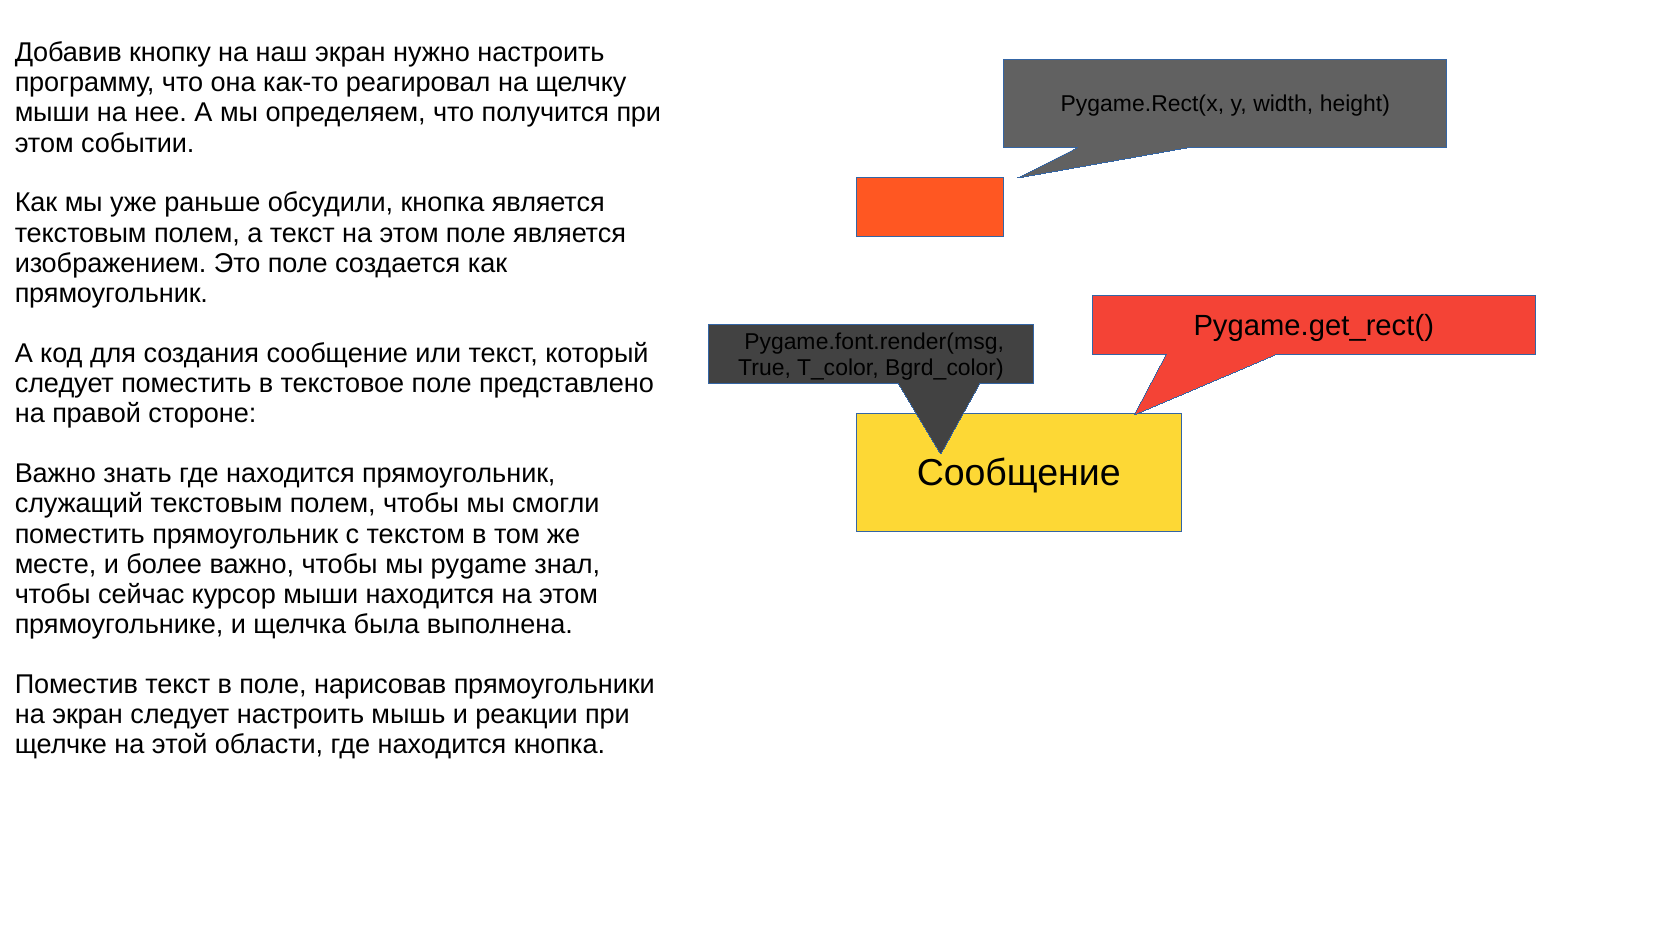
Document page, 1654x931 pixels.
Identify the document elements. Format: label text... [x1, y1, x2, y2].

text_box [856, 177, 1004, 237]
text_box Pygame.get_rect() [1092, 295, 1536, 415]
text_box Добавив кнопку на наш экран нужно настроить программу, что она как-то реагировал на щелчку мыши на нее. А мы определяем, что получится при этом событии. Как мы уже раньше обсудили, кнопка является текстовым полем, а текст на этом поле является изображением. Это поле создается как прямоугольник. А код для создания сообщение или текст, который следует поместить в текстовое поле представлено на правой стороне: Важно знать где находится прямоугольник, служащий текстовым полем, чтобы мы смогли поместить прямоугольник с текстом в том же месте, и более важно, чтобы мы pygame знал, чтобы сейчас курсор мыши находится на этом прямоугольнике, и щелчка была выполнена. Поместив текст в поле, нарисовав прямоугольники на экран следует настроить мышь и реакции при щелчке на этой области, где находится кнопка. [0, 29, 680, 916]
text_box Pygame.font.render(msg, True, T_color, Bgrd_color) [708, 324, 1034, 454]
text_box Pygame.Rect(x, y, width, height) [1003, 59, 1447, 178]
text_box Сообщение [856, 413, 1182, 532]
